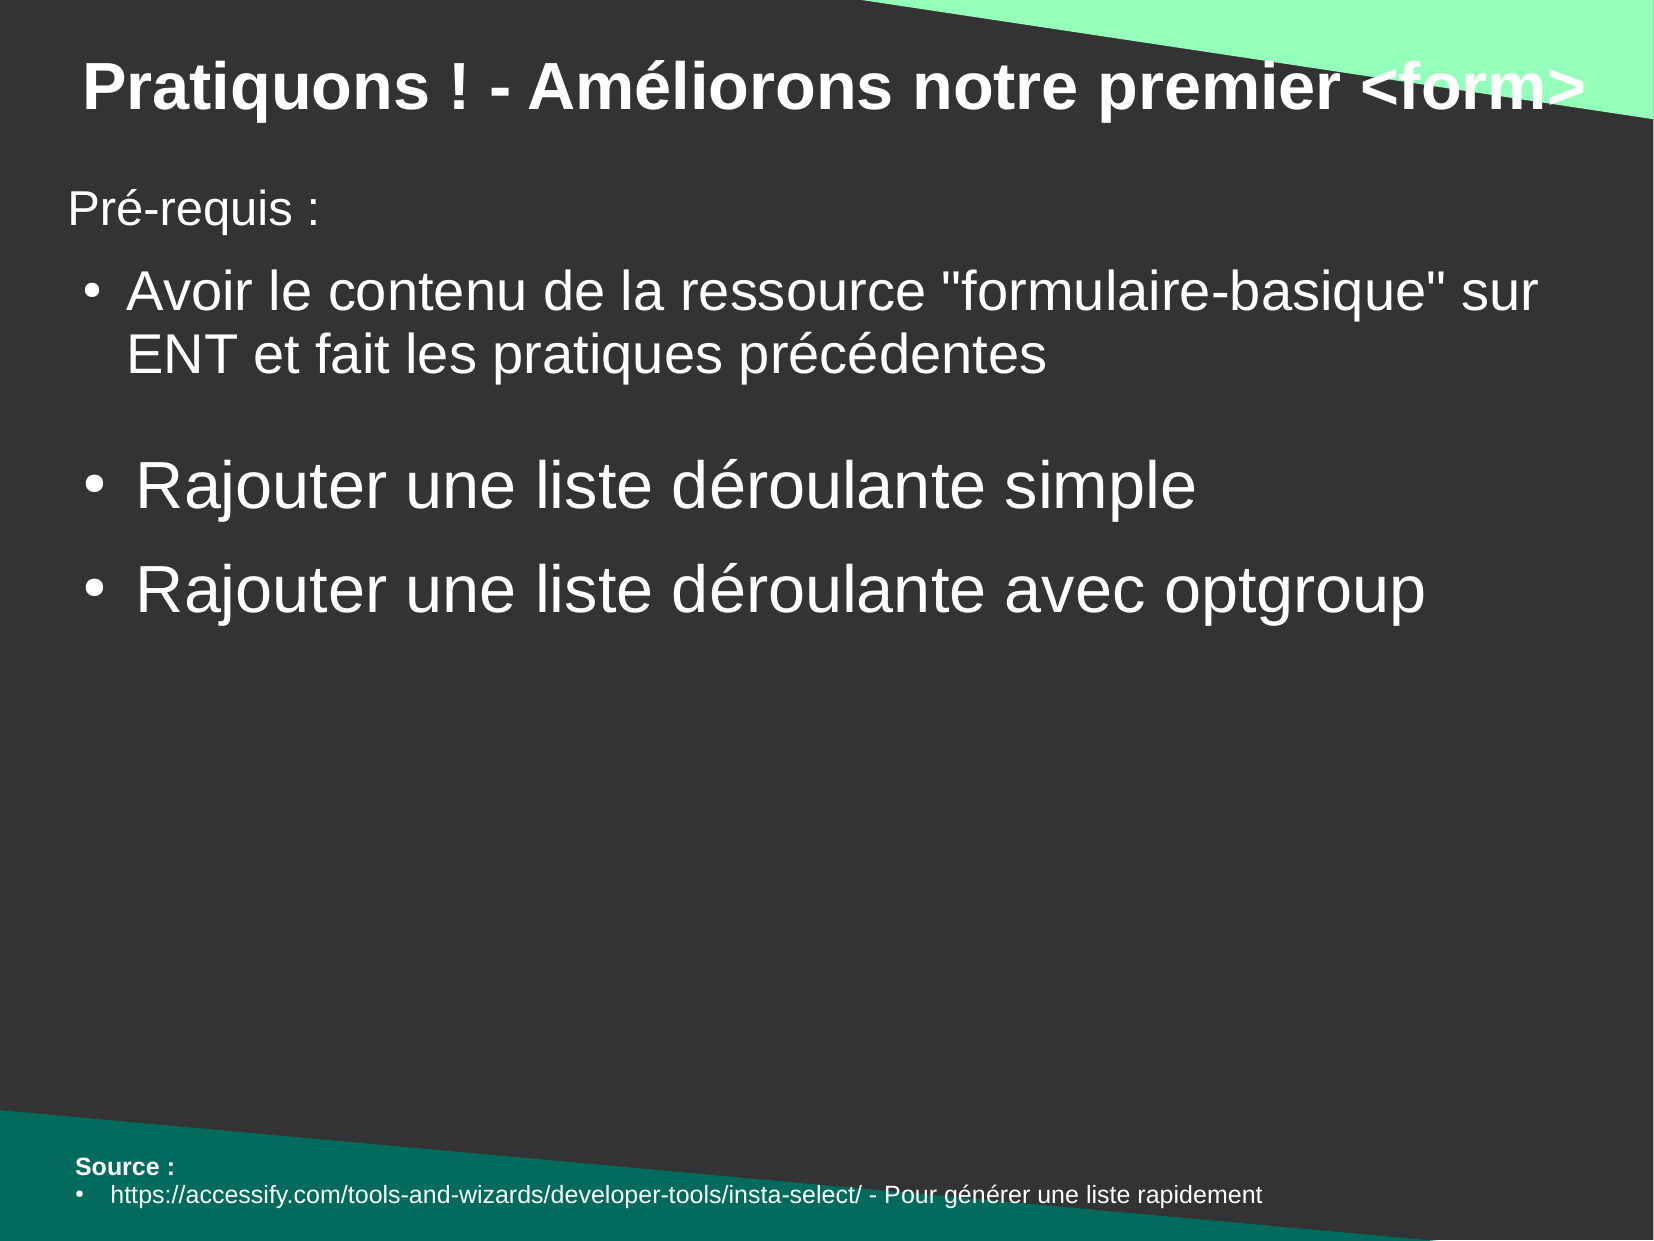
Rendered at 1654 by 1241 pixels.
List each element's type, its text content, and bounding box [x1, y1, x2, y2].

list Pré-requis : Avoir le contenu de la ressource "formulaire-basique" sur ENT et fait les pratiques précédentes [67, 180, 1607, 390]
text_box Source : https://accessify.com/tools-and-wizards/developer-tools/insta-select/ - Pour générer une liste rapidement [60, 1145, 1546, 1217]
list Rajouter une liste déroulante simple Rajouter une liste déroulante avec optgroup [64, 447, 1589, 780]
title Pratiquons ! - Améliorons notre premier <form> [82, 49, 1654, 199]
text_box [861, 0, 1654, 49]
